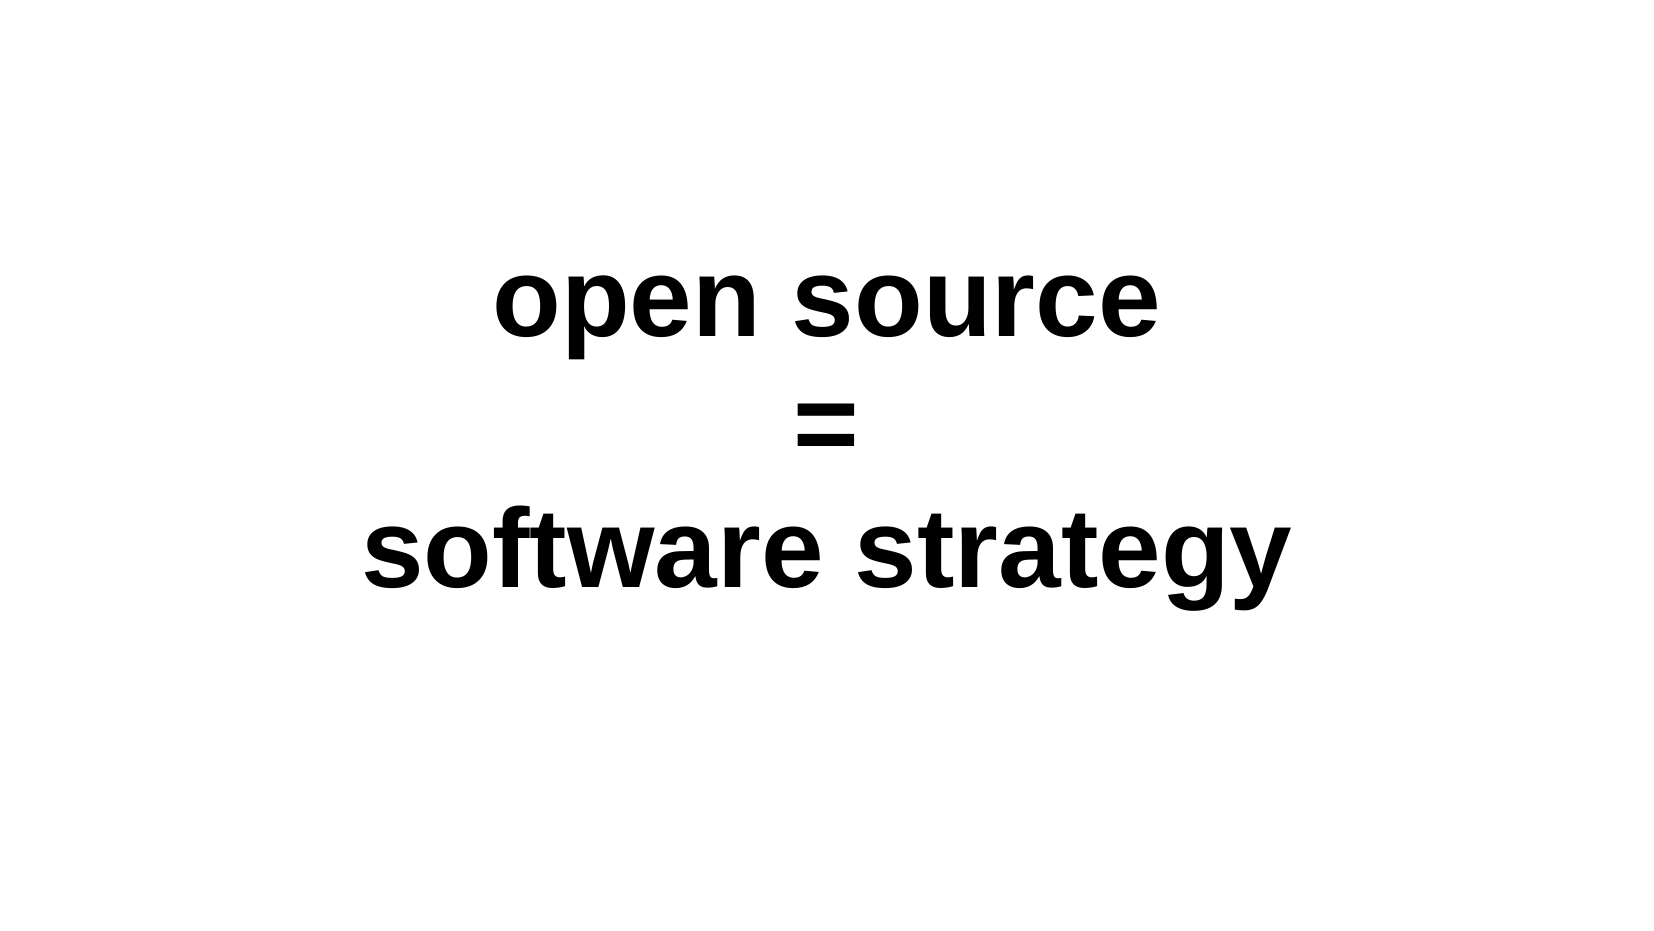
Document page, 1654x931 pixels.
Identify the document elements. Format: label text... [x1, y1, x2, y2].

title open source = software strategy [82, 234, 1571, 612]
